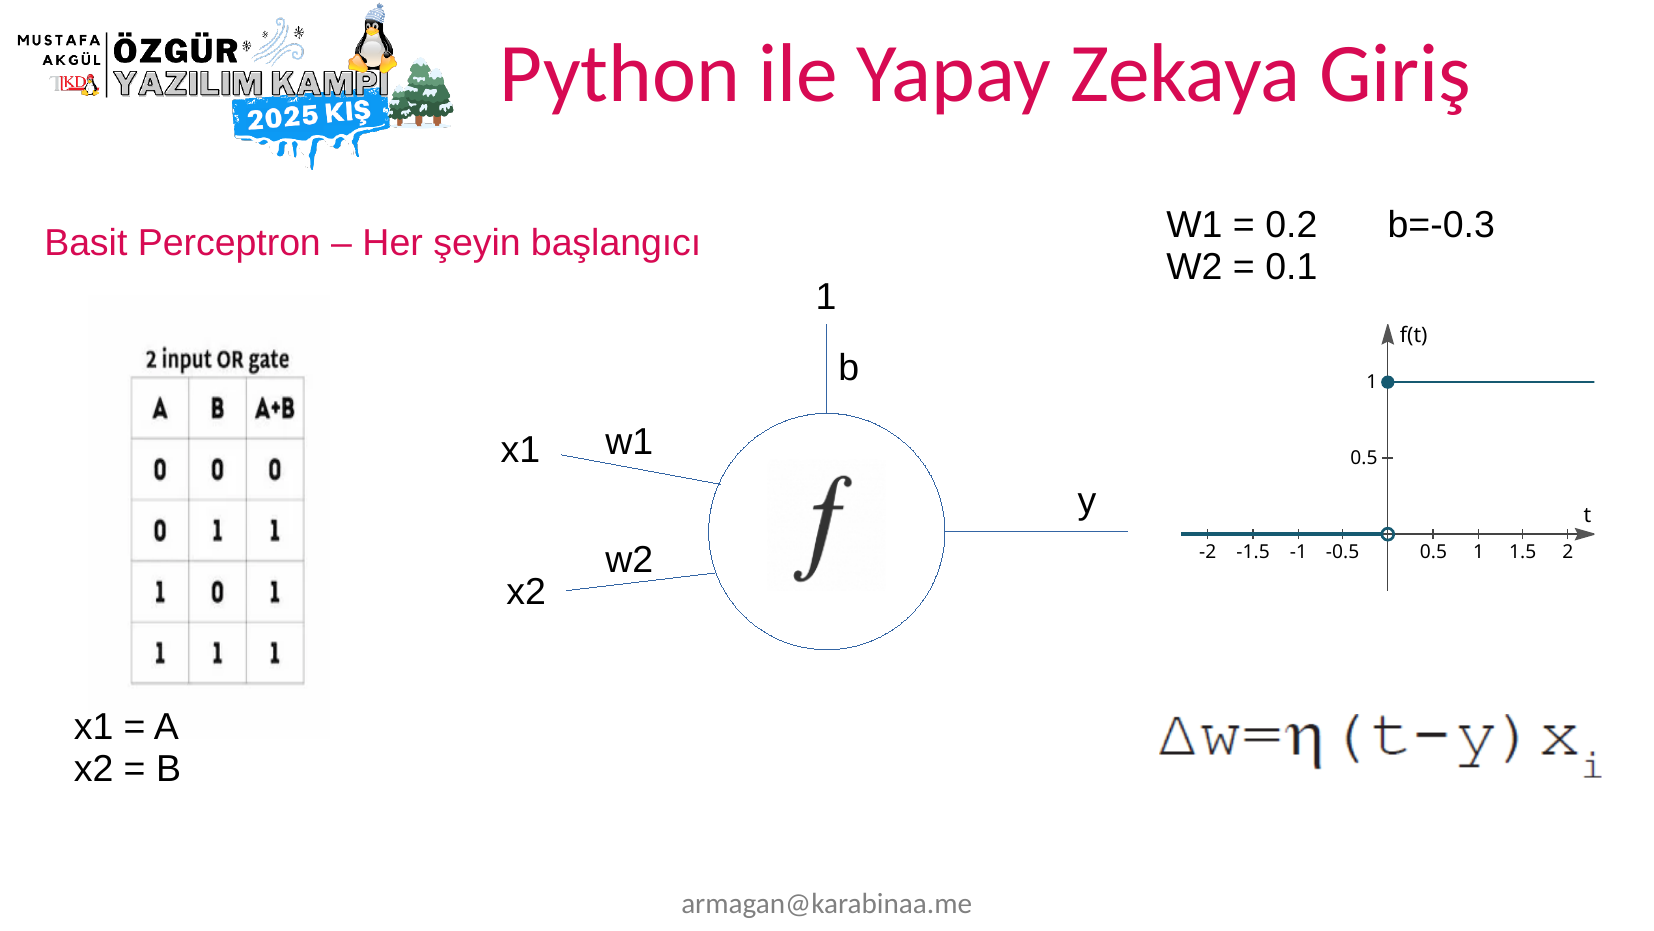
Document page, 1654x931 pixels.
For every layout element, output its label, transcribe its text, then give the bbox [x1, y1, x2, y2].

text_box Python ile Yapay Zekaya Giriş [484, 10, 1654, 126]
text_box x2 [491, 563, 562, 621]
picture [0, 0, 463, 177]
text_box Basit Perceptron – Her şeyin başlangıcı [29, 213, 854, 271]
text_box 1 [790, 267, 854, 325]
text_box [708, 413, 945, 650]
text_box W1 = 0.2 b=-0.3 W2 = 0.1 [1151, 196, 1625, 296]
text_box x1 [485, 421, 556, 479]
picture [88, 295, 331, 739]
picture [1181, 324, 1595, 592]
text_box armagan@karabinaa.me [0, 877, 1654, 928]
text_box b [823, 338, 875, 396]
text_box x1 = A x2 = B [59, 698, 237, 798]
picture [1122, 704, 1625, 798]
picture [767, 459, 886, 591]
text_box w2 [590, 531, 669, 589]
text_box y [1062, 472, 1112, 530]
text_box w1 [590, 413, 669, 471]
